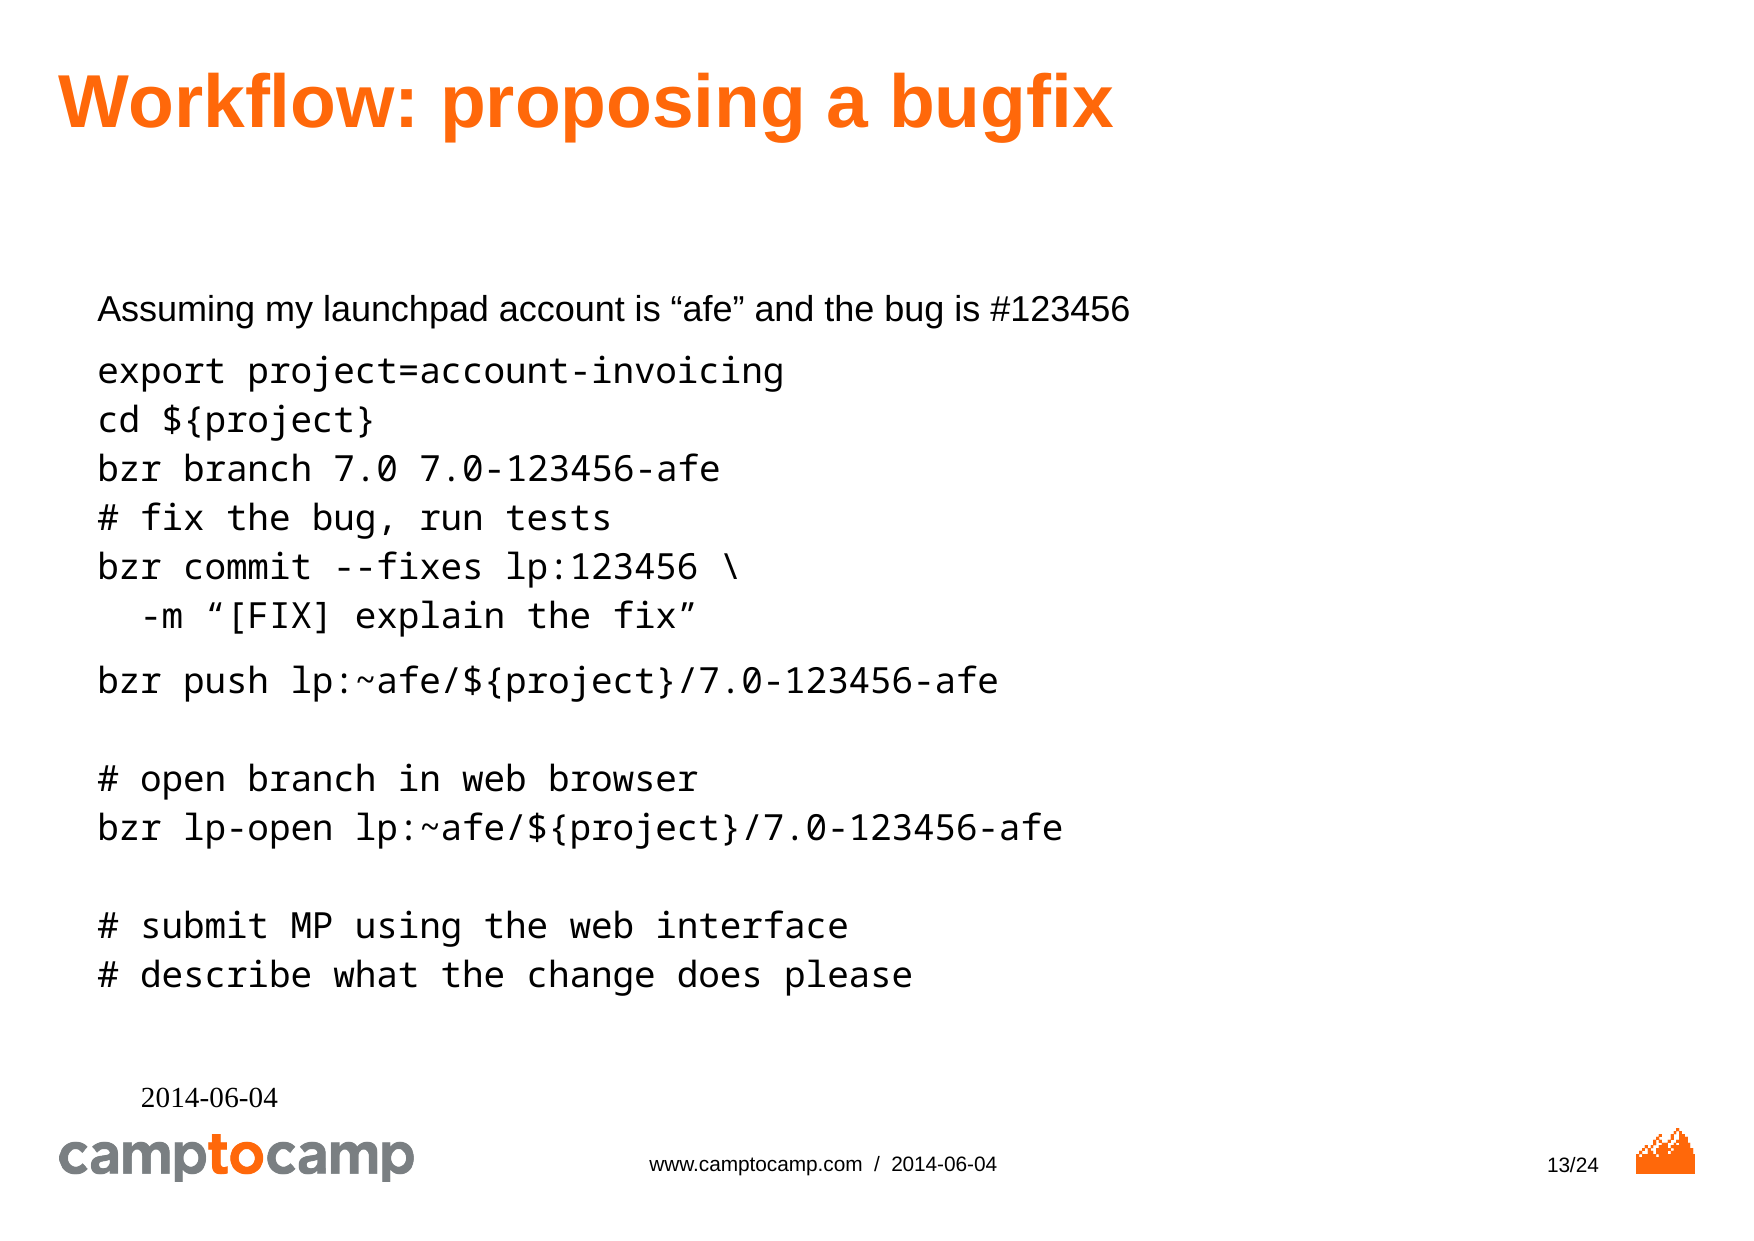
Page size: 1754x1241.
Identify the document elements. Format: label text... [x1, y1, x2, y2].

title Workflow: proposing a bugfix [59, 59, 1695, 224]
picture [59, 1134, 414, 1182]
list Assuming my launchpad account is “afe” and the bug is #123456 export project=account-invoicing cd ${project} bzr branch 7.0 7.0-123456-afe # fix the bug, run tests bzr commit --fixes lp:123456 \ -m “[FIX] explain the fix” bzr push lp:~afe/${project}/7.0-123456-afe # open branch in web browser bzr lp-open lp:~afe/${project}/7.0-123456-afe # submit MP using the web interface # describe what the change does please [59, 224, 1696, 1052]
picture [1636, 1128, 1695, 1174]
